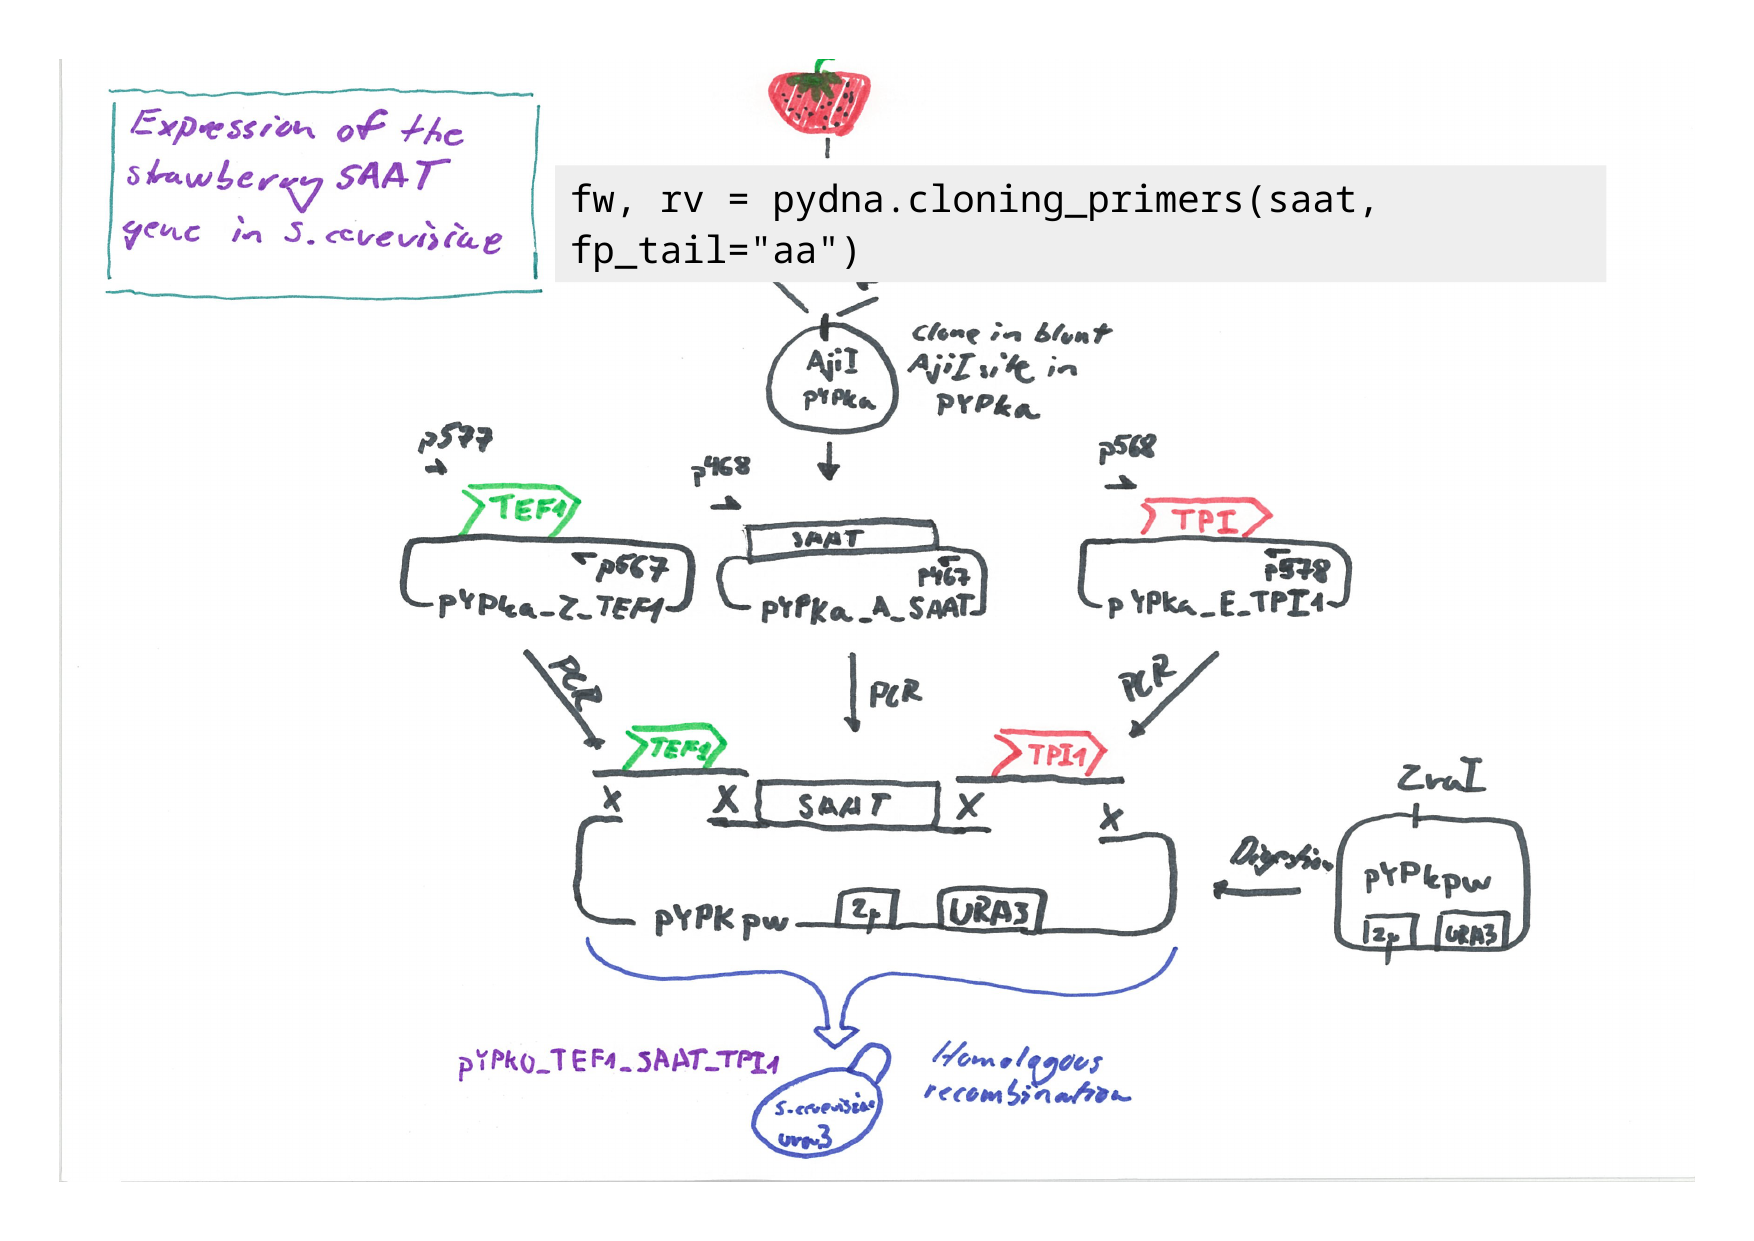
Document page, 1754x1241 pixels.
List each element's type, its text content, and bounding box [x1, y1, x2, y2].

text_box fw, rv = pydna.cloning_primers(saat, fp_tail="aa") [555, 165, 1607, 231]
picture [59, 59, 1695, 1182]
